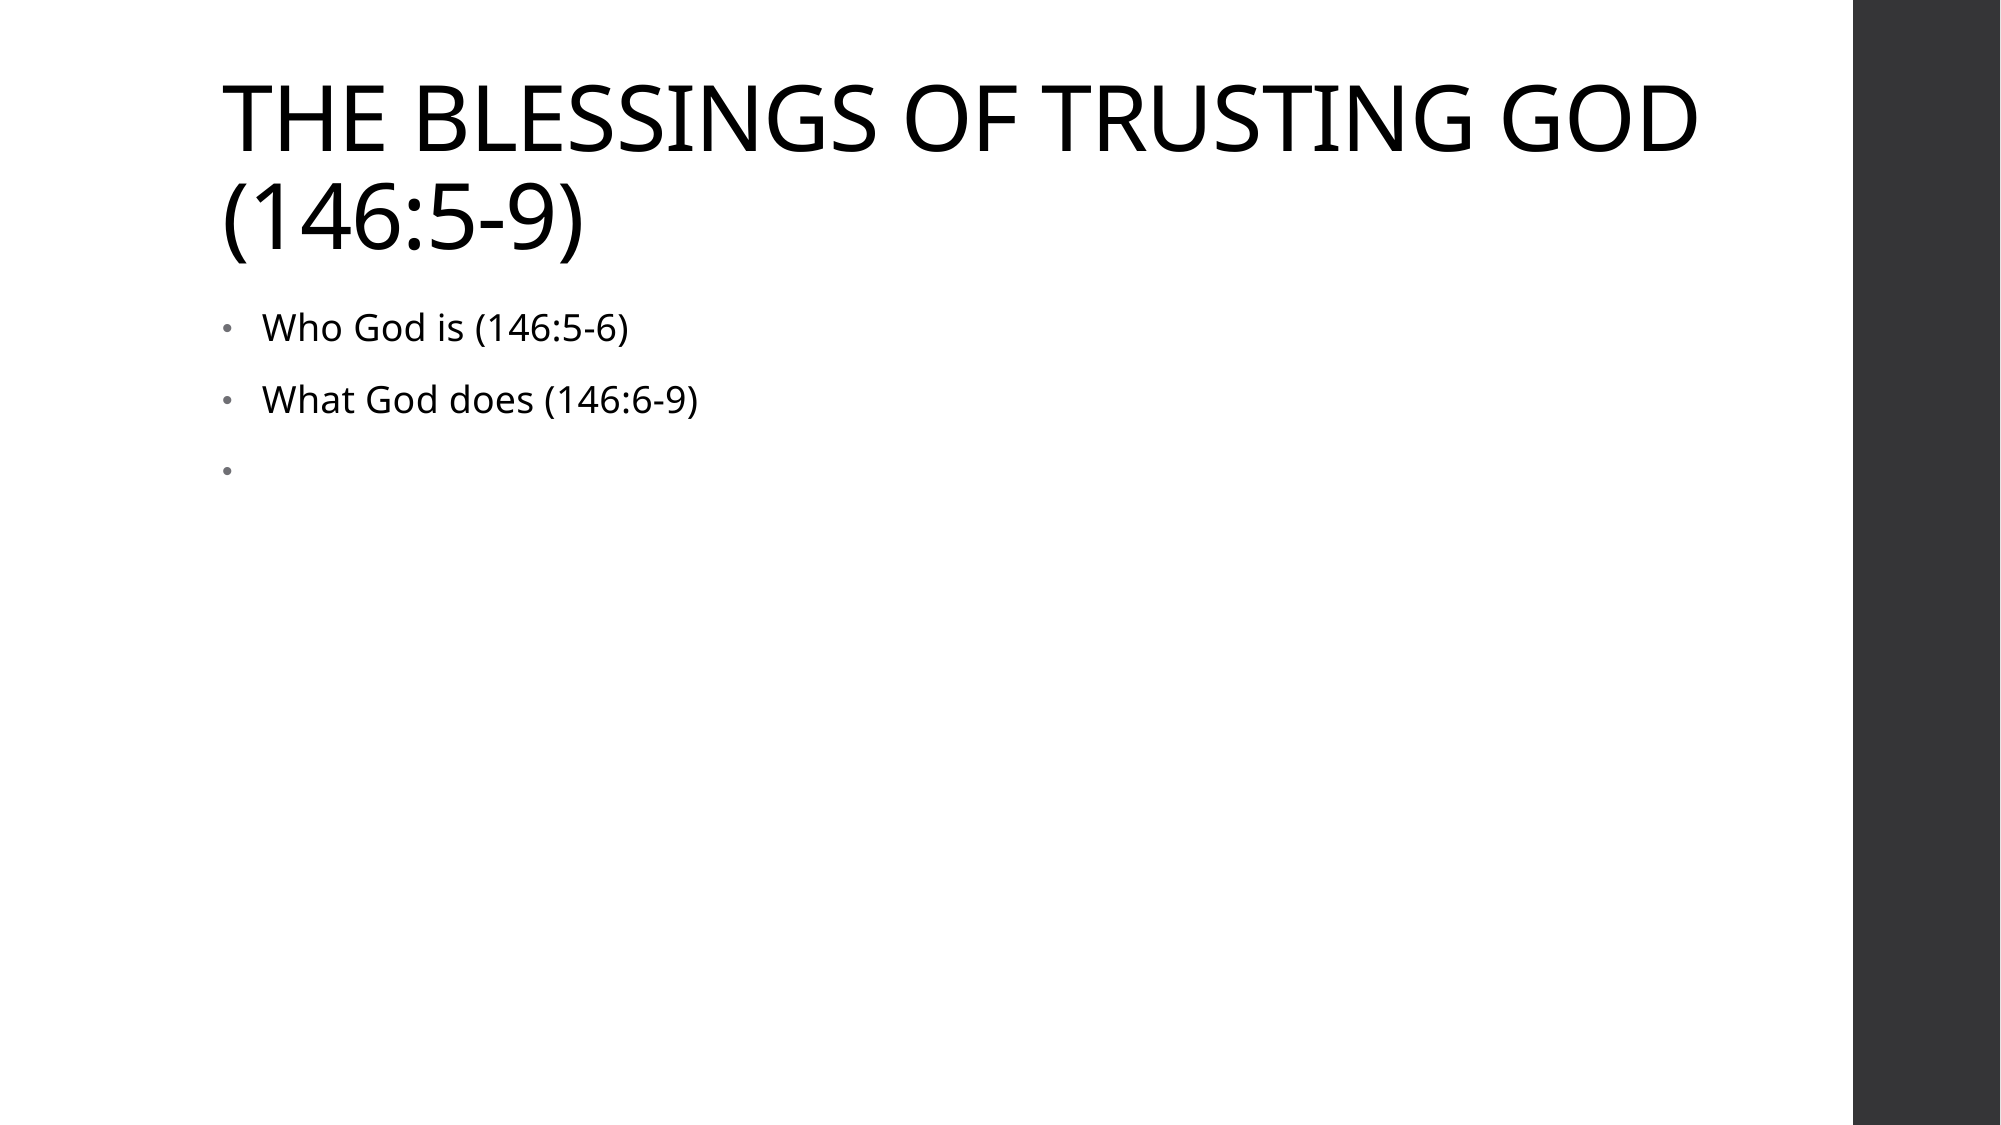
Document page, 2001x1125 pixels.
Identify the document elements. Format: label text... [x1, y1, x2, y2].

list Who God is (146:5-6) What God does (146:6-9) [206, 299, 1617, 1014]
title THE BLESSINGS OF TRUSTING GOD (146:5-9) [206, 60, 1797, 278]
